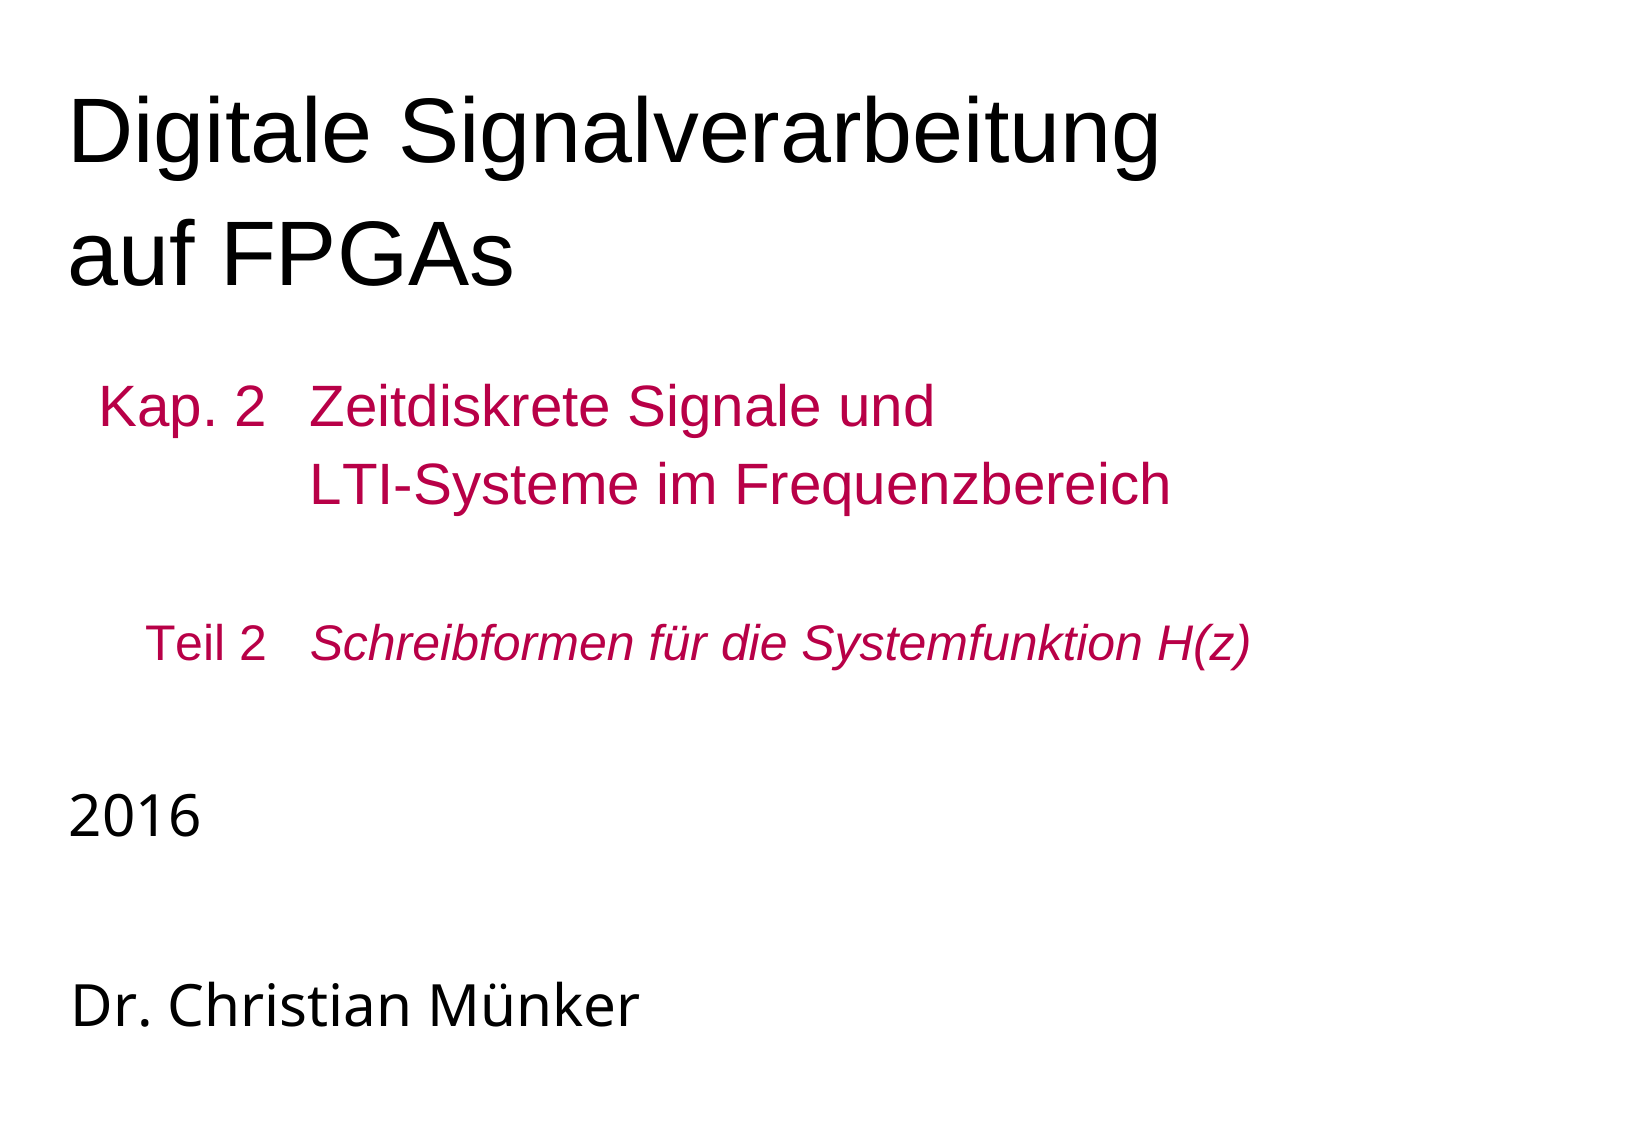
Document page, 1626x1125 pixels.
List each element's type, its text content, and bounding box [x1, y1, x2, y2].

title Digitale Signalverarbeitung auf FPGAs Kap. 2 Zeitdiskrete Signale und LTI-Systeme im Frequenzbereich Teil 2 Schreibformen für die Systemfunktion H(z) [67, 37, 1365, 695]
subtitle 2016 Dr. Christian Münker [68, 781, 1532, 1021]
